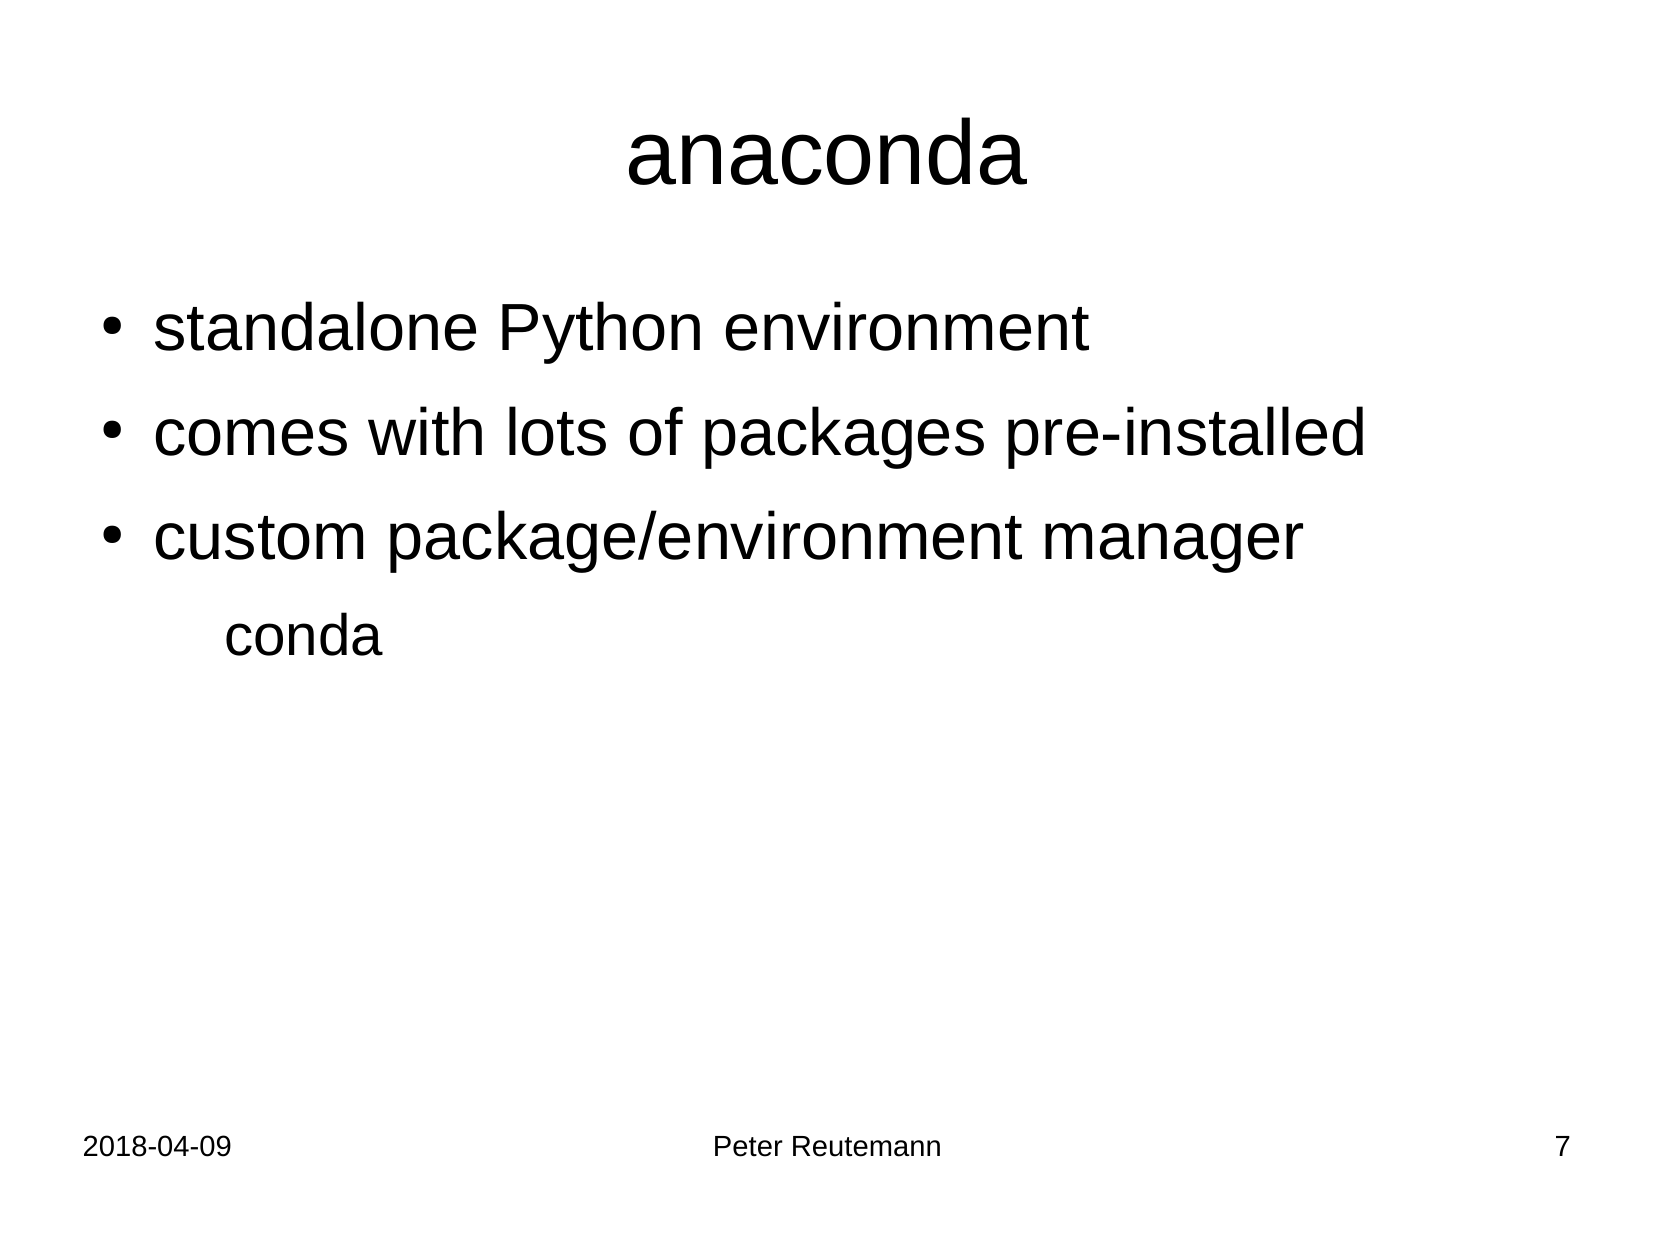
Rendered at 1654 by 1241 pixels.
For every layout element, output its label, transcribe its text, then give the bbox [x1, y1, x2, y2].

title anaconda [82, 49, 1571, 257]
list standalone Python environment comes with lots of packages pre-installed custom package/environment manager conda [82, 290, 1538, 1010]
